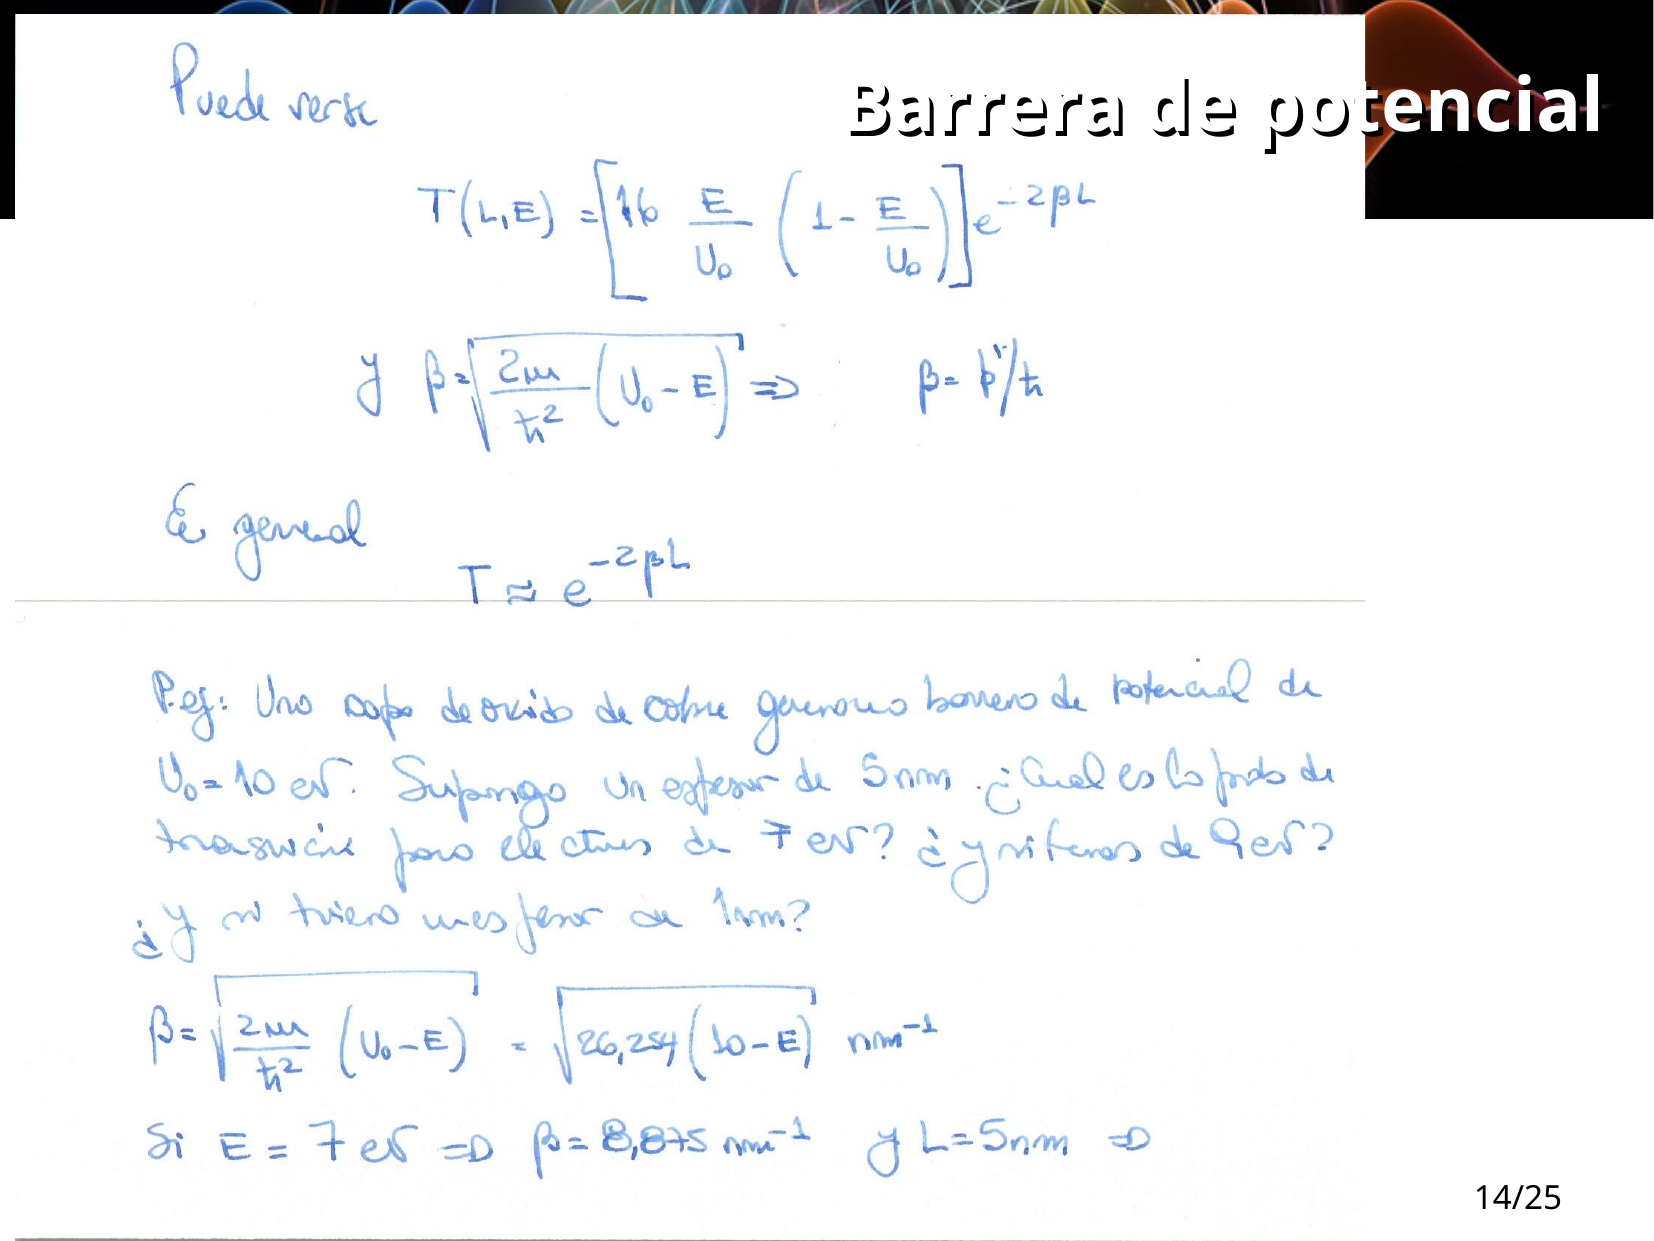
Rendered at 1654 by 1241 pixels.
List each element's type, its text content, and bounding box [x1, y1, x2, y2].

title Barrera de potencial [45, 15, 1606, 191]
picture [0, 0, 1654, 1241]
